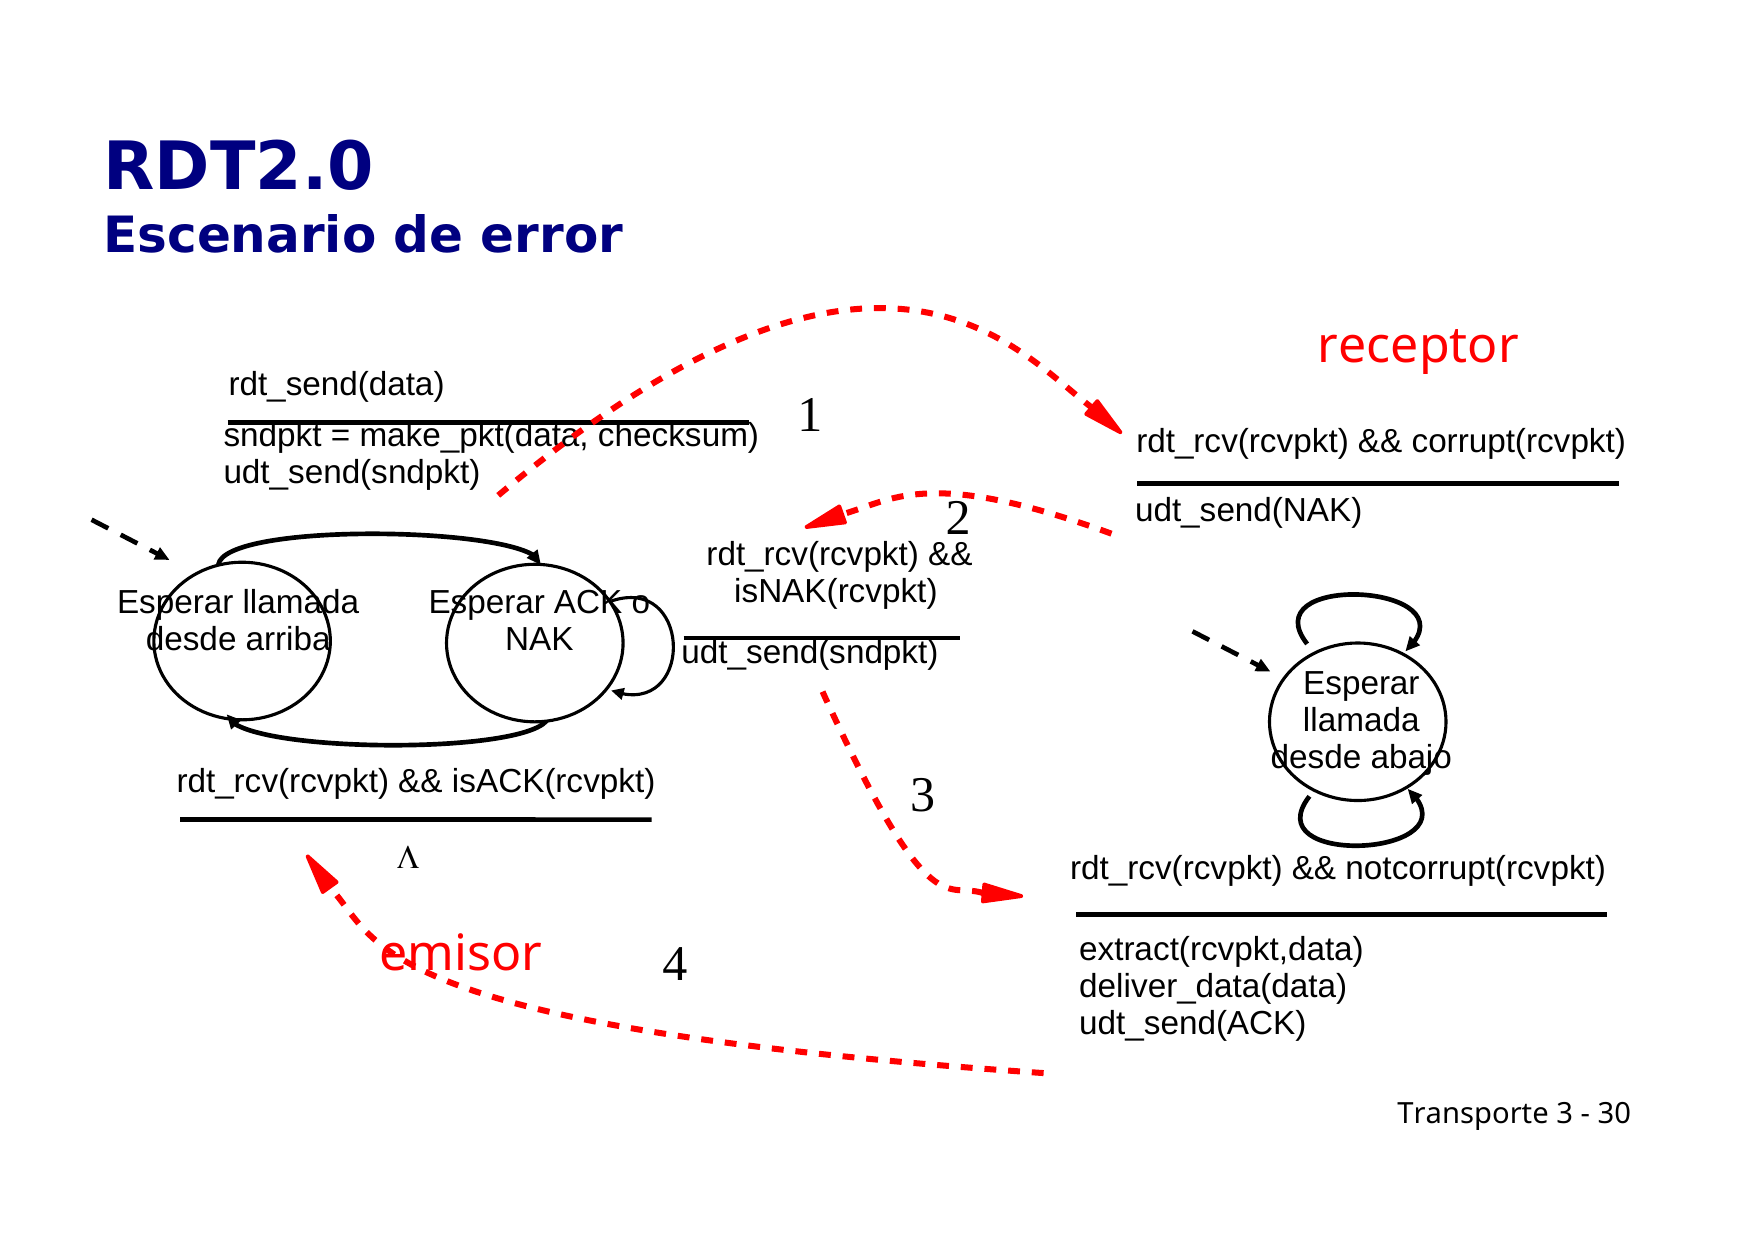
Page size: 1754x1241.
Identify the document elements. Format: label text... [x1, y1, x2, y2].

text_box udt_send(sndpkt) [666, 632, 983, 692]
text_box rdt_rcv(rcvpkt) && isACK(rcvpkt) [161, 754, 684, 802]
text_box rdt_send(data) [213, 357, 618, 428]
text_box [192, 562, 292, 576]
text_box [1286, 757, 1427, 801]
text_box [1374, 759, 1383, 766]
text_box [163, 676, 322, 720]
title RDT2.0 Escenario de error [88, 87, 1654, 305]
text_box [1394, 757, 1403, 766]
text_box [1411, 759, 1420, 766]
text_box [1430, 757, 1435, 767]
text_box [454, 676, 615, 722]
text_box rdt_rcv(rcvpkt) && isNAK(rcvpkt) [691, 527, 1066, 632]
text_box extract(rcvpkt,data) deliver_data(data) udt_send(ACK) [1064, 957, 1684, 1025]
text_box rdt_rcv(rcvpkt) && notcorrupt(rcvpkt) [1055, 841, 1699, 957]
text_box [1309, 642, 1407, 656]
text_box emisor [364, 909, 558, 994]
text_box receptor [1303, 300, 1534, 385]
text_box udt_send(NAK) [1120, 483, 1648, 514]
text_box sndpkt = make_pkt(data, checksum) udt_send(sndpkt) [208, 409, 862, 475]
text_box [1328, 757, 1337, 766]
text_box [488, 564, 582, 576]
text_box Esperar ACK o NAK [385, 576, 694, 676]
text_box  [381, 838, 435, 884]
text_box Esperar llamada desde arriba [84, 576, 385, 676]
text_box rdt_rcv(rcvpkt) && corrupt(rcvpkt) [1121, 414, 1675, 451]
text_box Esperar llamada desde abajo [1253, 656, 1469, 757]
